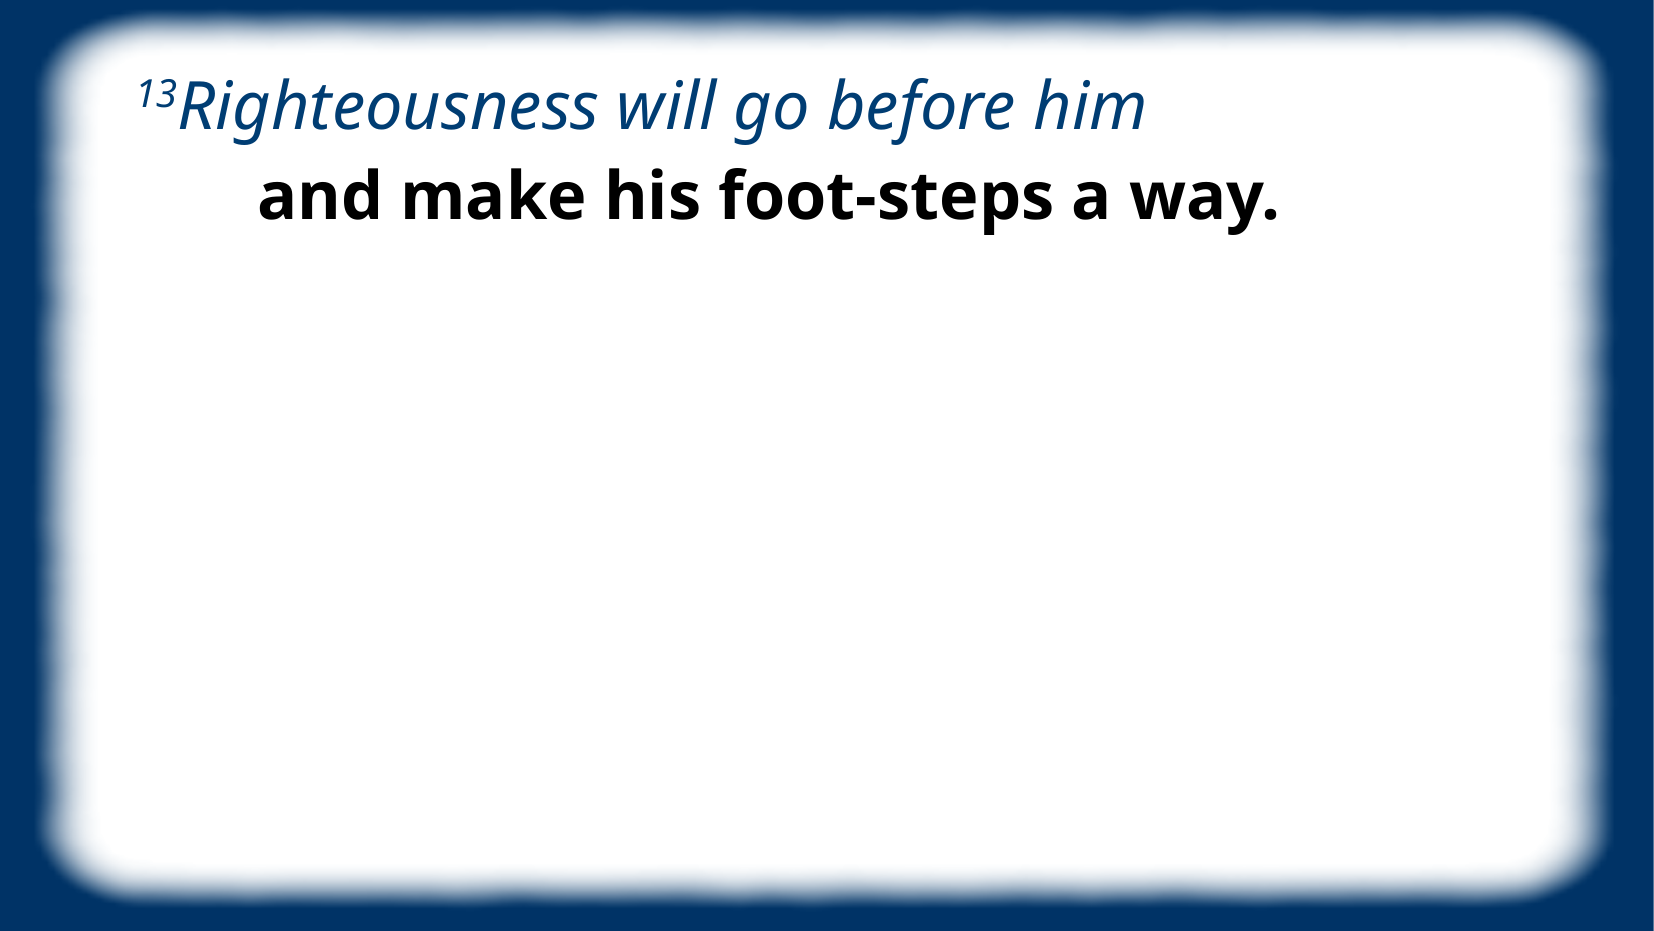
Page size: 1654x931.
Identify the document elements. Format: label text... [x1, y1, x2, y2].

picture [0, 0, 1654, 931]
text_box 13Righteousness will go before him and make his foot-steps a way. [120, 50, 1531, 316]
